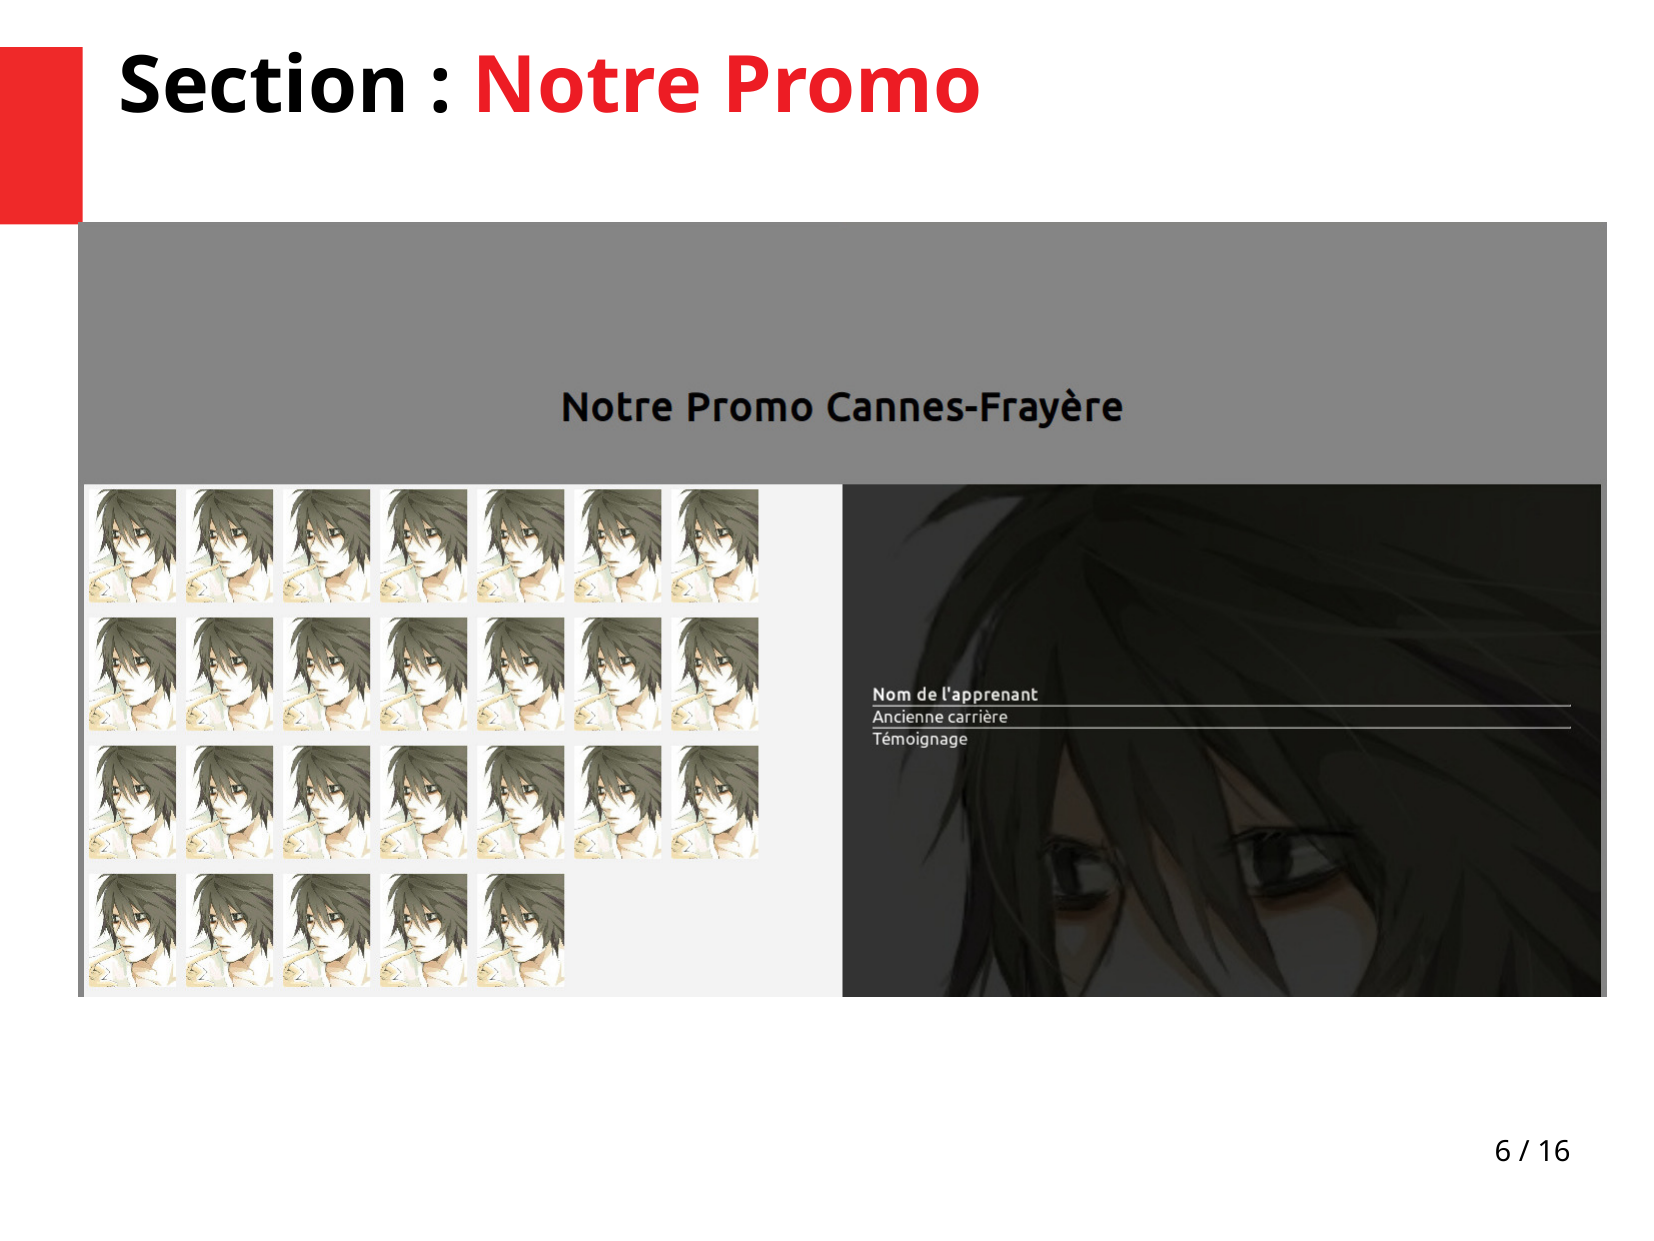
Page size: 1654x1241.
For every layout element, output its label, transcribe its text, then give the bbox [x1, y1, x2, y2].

title Section : Notre Promo [118, 35, 1571, 128]
picture [78, 222, 1607, 997]
